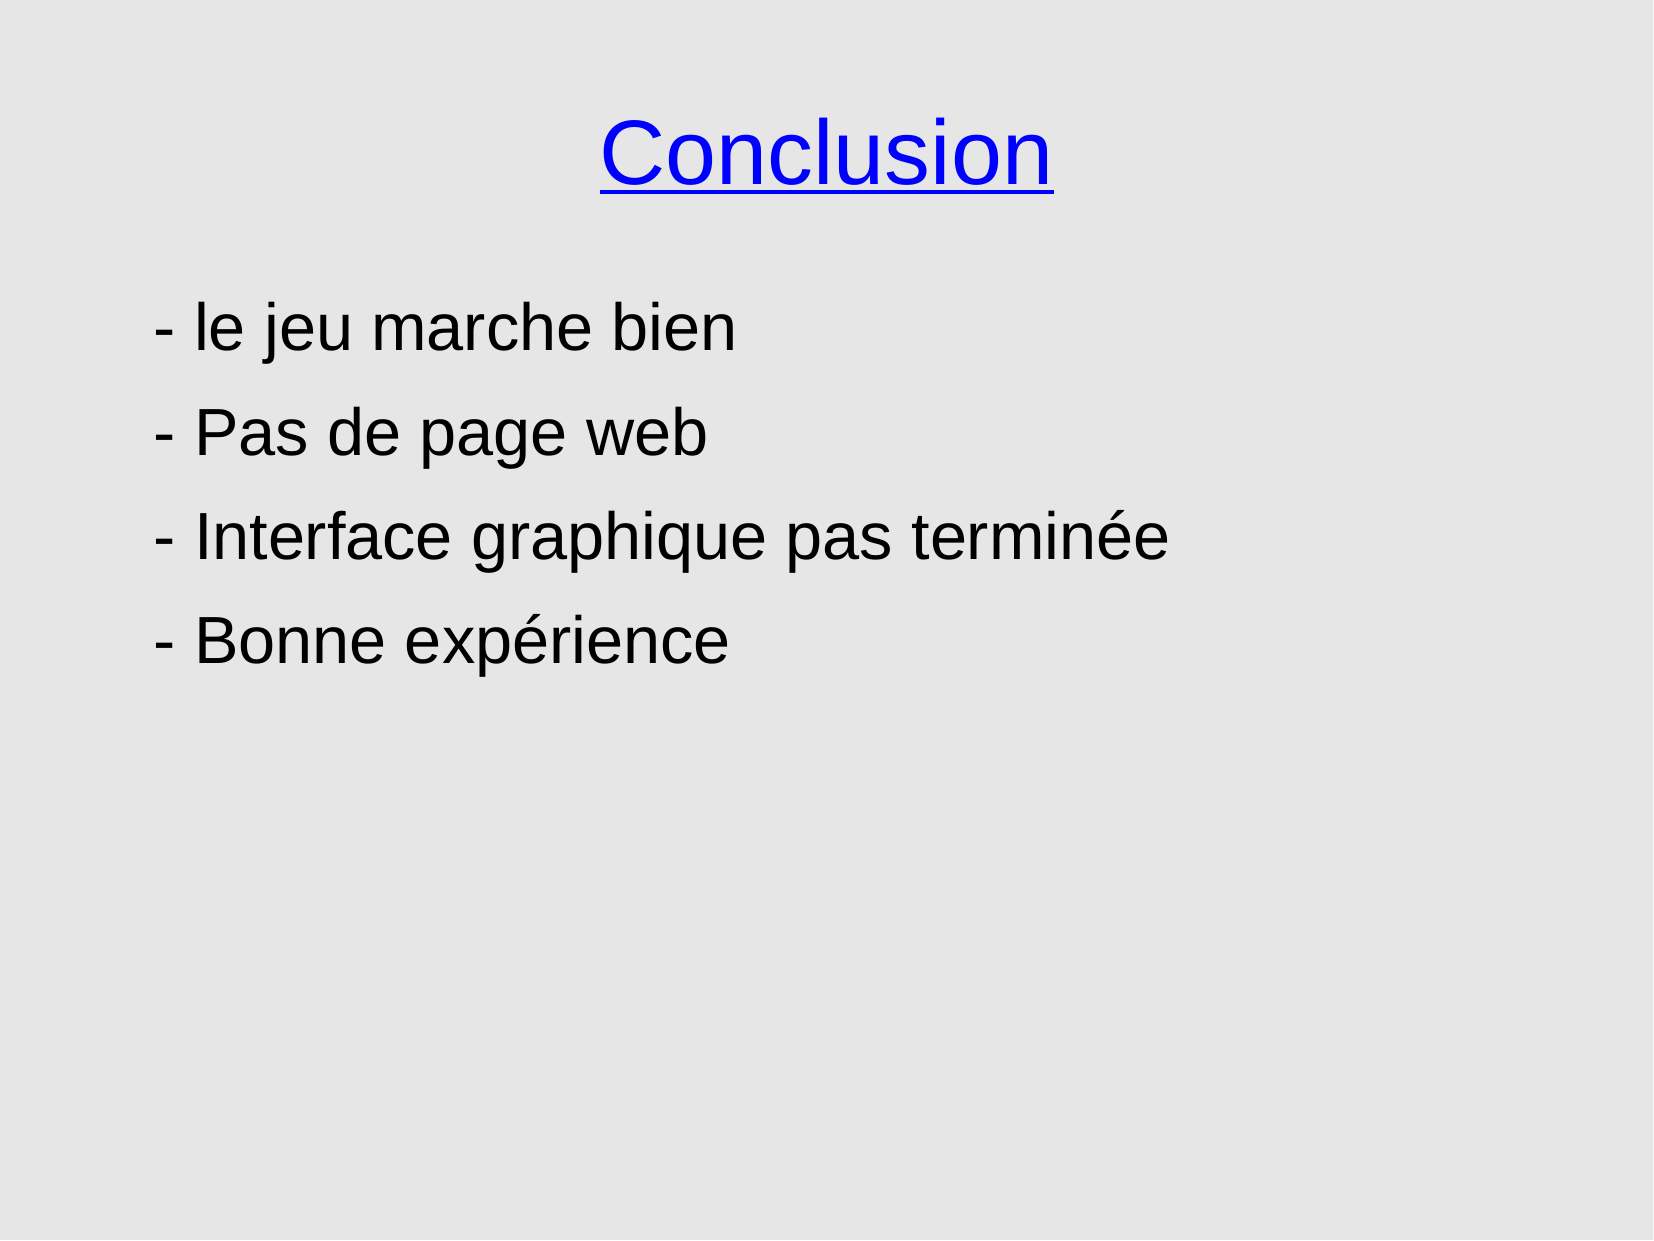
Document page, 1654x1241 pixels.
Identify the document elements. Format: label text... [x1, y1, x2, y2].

list - le jeu marche bien - Pas de page web - Interface graphique pas terminée - Bonne expérience [82, 290, 1571, 1109]
title Conclusion [82, 49, 1571, 257]
